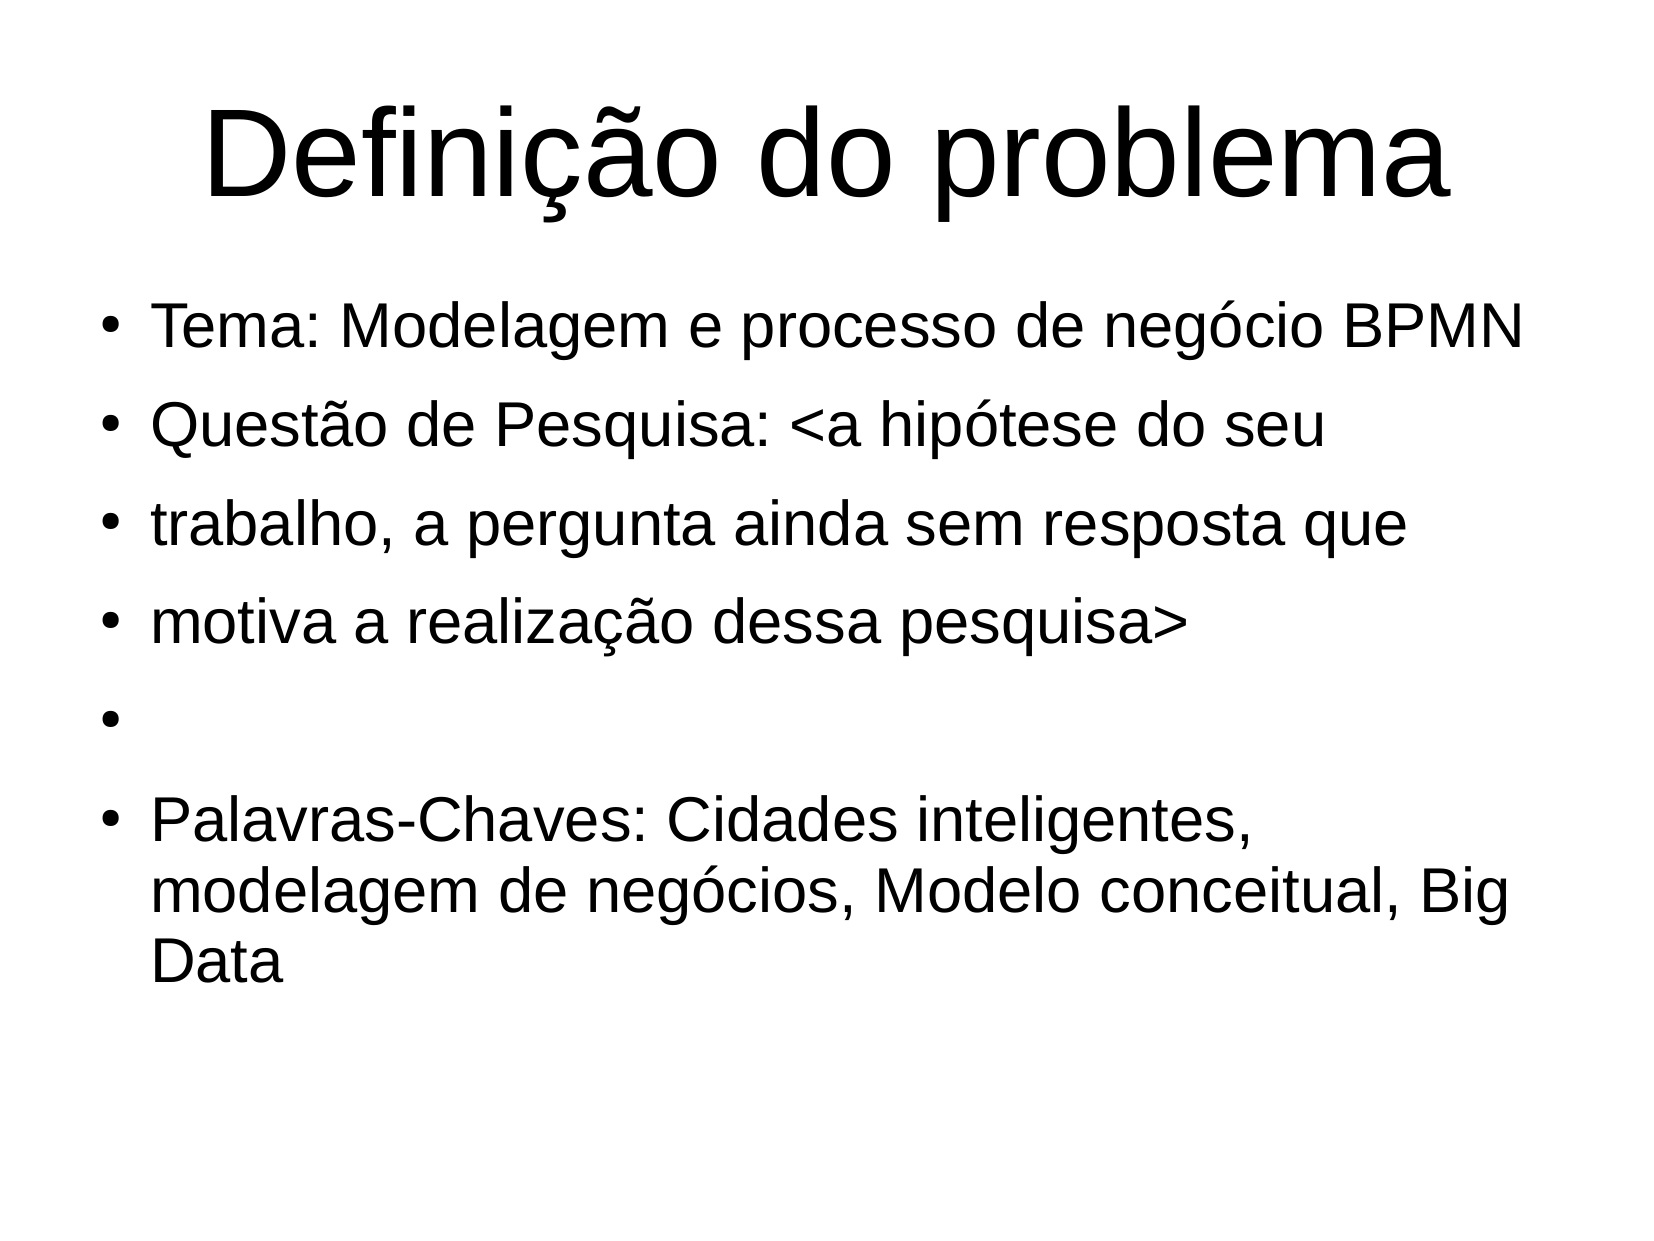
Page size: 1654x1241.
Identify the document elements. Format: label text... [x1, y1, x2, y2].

title Definição do problema [82, 49, 1571, 257]
list Tema: Modelagem e processo de negócio BPMN Questão de Pesquisa: <a hipótese do seu trabalho, a pergunta ainda sem resposta que motiva a realização dessa pesquisa> Palavras-Chaves: Cidades inteligentes, modelagem de negócios, Modelo conceitual, Big Data [82, 290, 1571, 1010]
